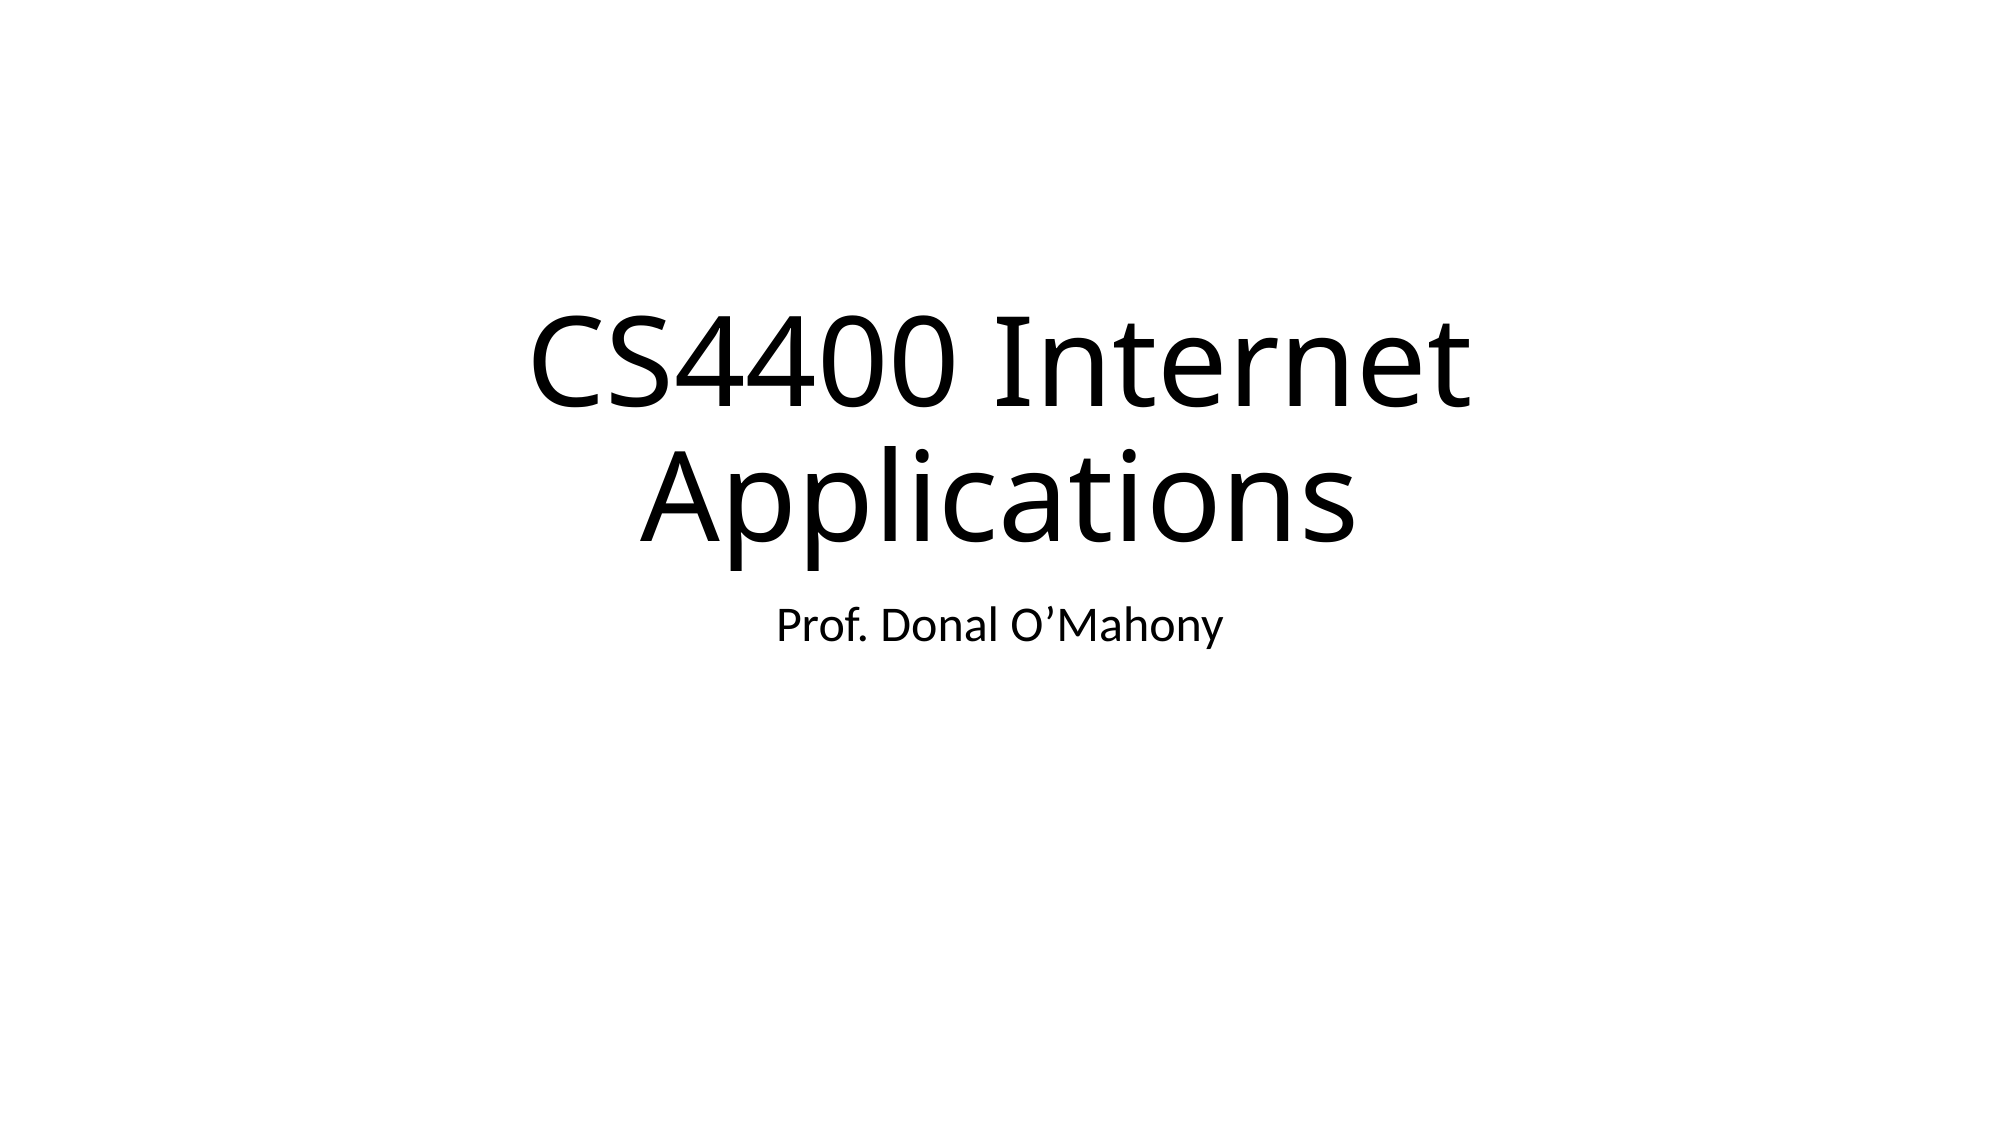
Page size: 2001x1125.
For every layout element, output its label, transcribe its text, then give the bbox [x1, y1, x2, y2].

subtitle Prof. Donal O’Mahony [249, 590, 1750, 863]
title CS4400 Internet Applications [249, 184, 1750, 576]
